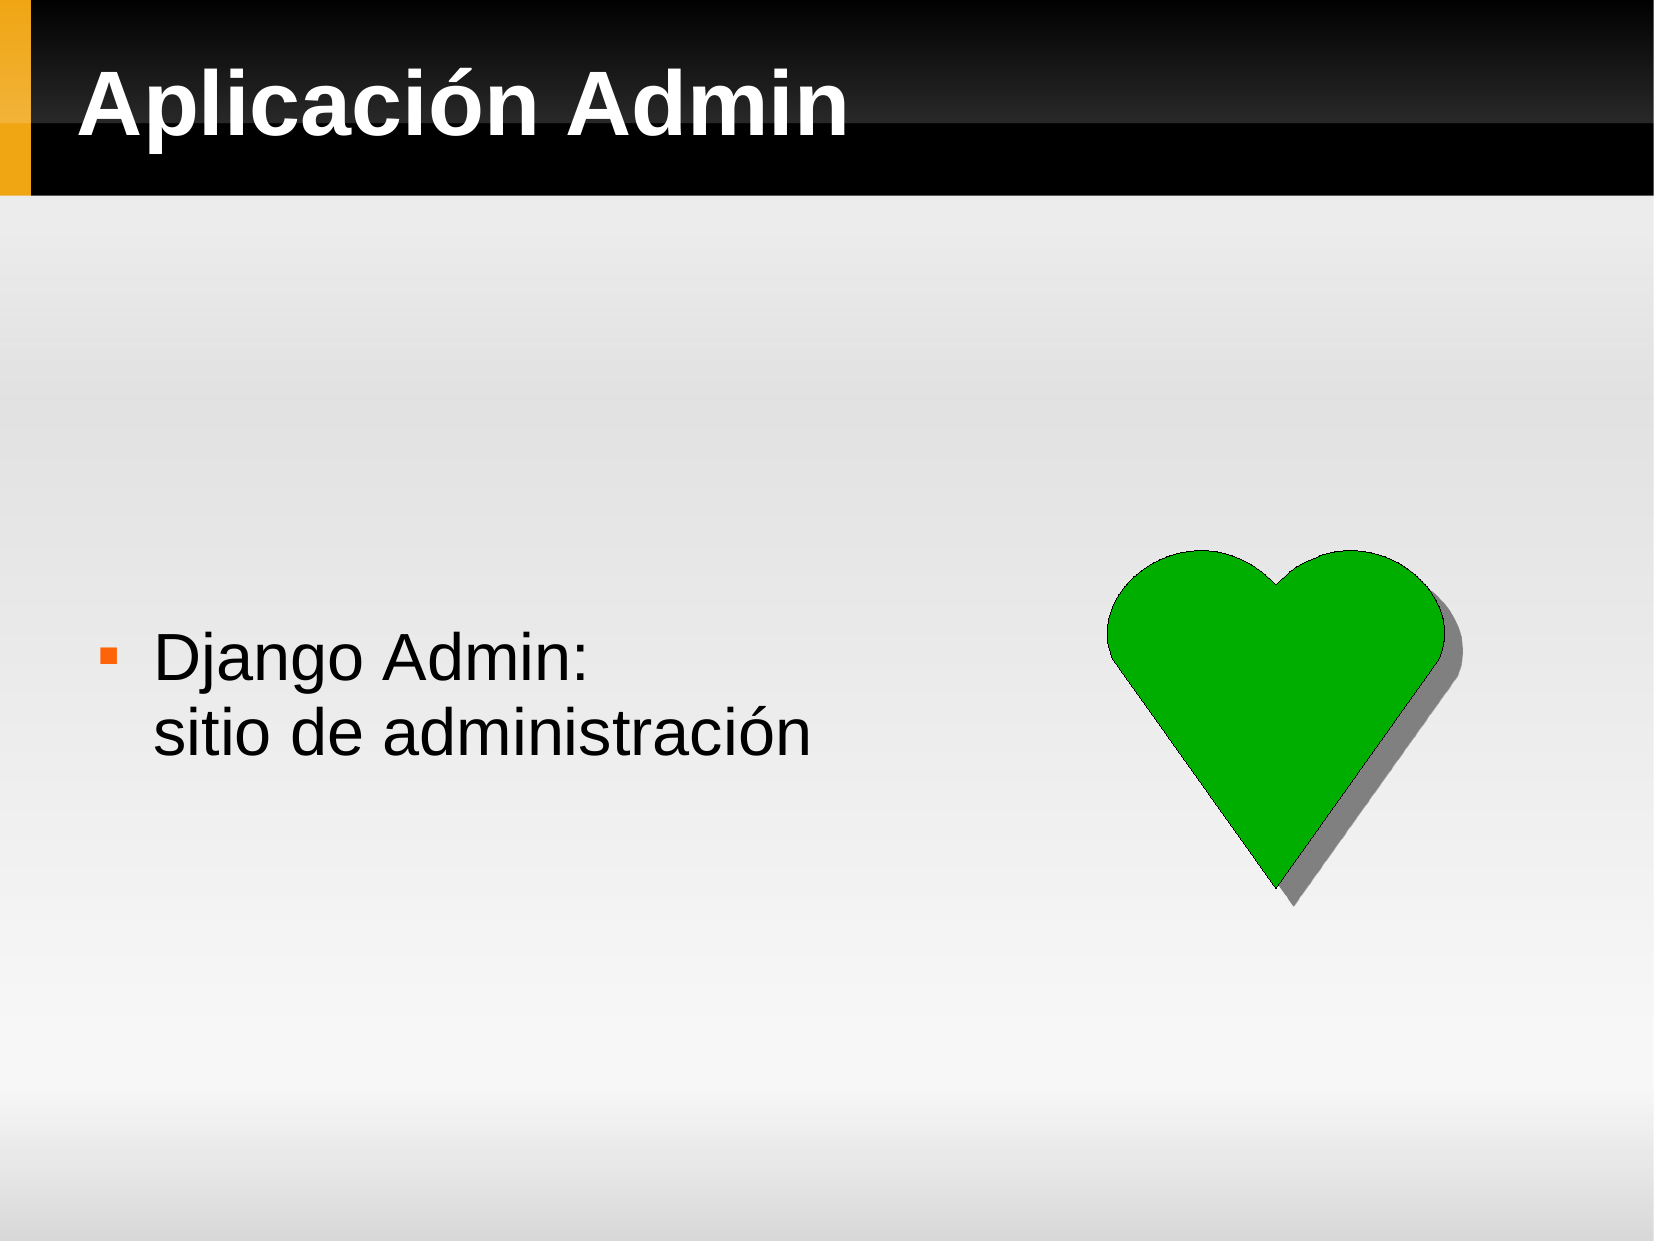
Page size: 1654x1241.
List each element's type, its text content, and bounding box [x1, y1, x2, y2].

picture [0, 0, 1654, 1241]
title Aplicación Admin [76, 7, 1565, 200]
text_box [1107, 550, 1445, 889]
list Django Admin: sitio de administración [82, 290, 1571, 1094]
